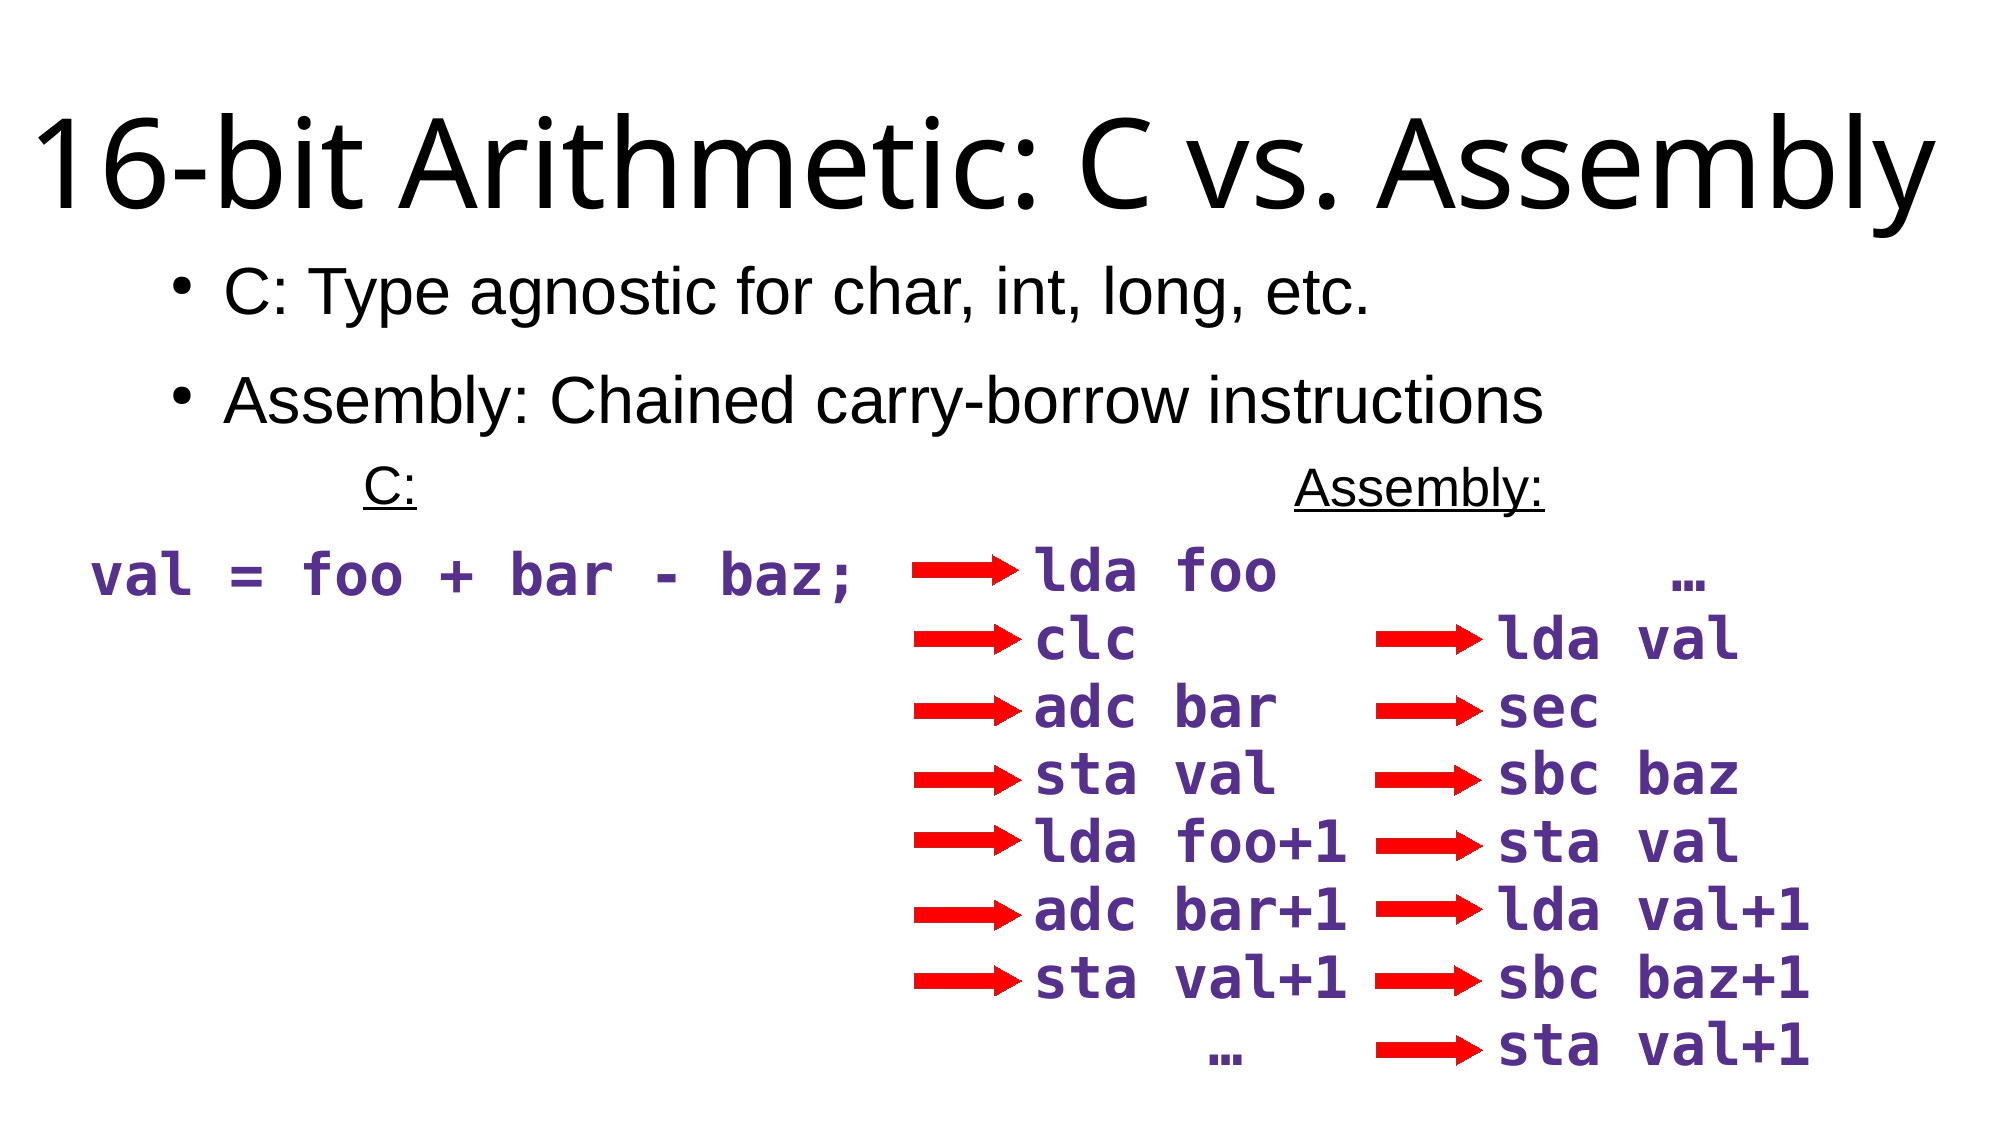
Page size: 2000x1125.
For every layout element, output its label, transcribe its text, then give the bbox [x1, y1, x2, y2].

text_box Assembly: [1279, 450, 1561, 526]
text_box lda foo clc adc bar sta val lda foo+1 adc bar+1 sta val+1 … [1018, 530, 1441, 1087]
text_box [1375, 965, 1482, 996]
text_box [1375, 765, 1482, 796]
text_box … lda val sec sbc baz sta val lda val+1 sbc baz+1 sta val+1 [1481, 530, 1903, 1125]
text_box [1376, 830, 1483, 861]
text_box [1376, 1035, 1483, 1066]
text_box [1376, 695, 1483, 726]
text_box [1376, 624, 1483, 655]
text_box [914, 825, 1022, 856]
text_box [914, 765, 1022, 796]
text_box [912, 554, 1019, 586]
list C: Type agnostic for char, int, long, etc. Assembly: Chained carry-borrow instructions [137, 278, 1862, 466]
text_box [914, 624, 1022, 655]
text_box [914, 695, 1022, 726]
text_box [914, 965, 1022, 996]
text_box [1376, 894, 1483, 925]
text_box val = foo + bar - baz; [75, 534, 877, 916]
text_box [914, 900, 1022, 931]
text_box C: [348, 447, 629, 524]
title 16-bit Arithmetic: C vs. Assembly [0, 59, 1966, 278]
